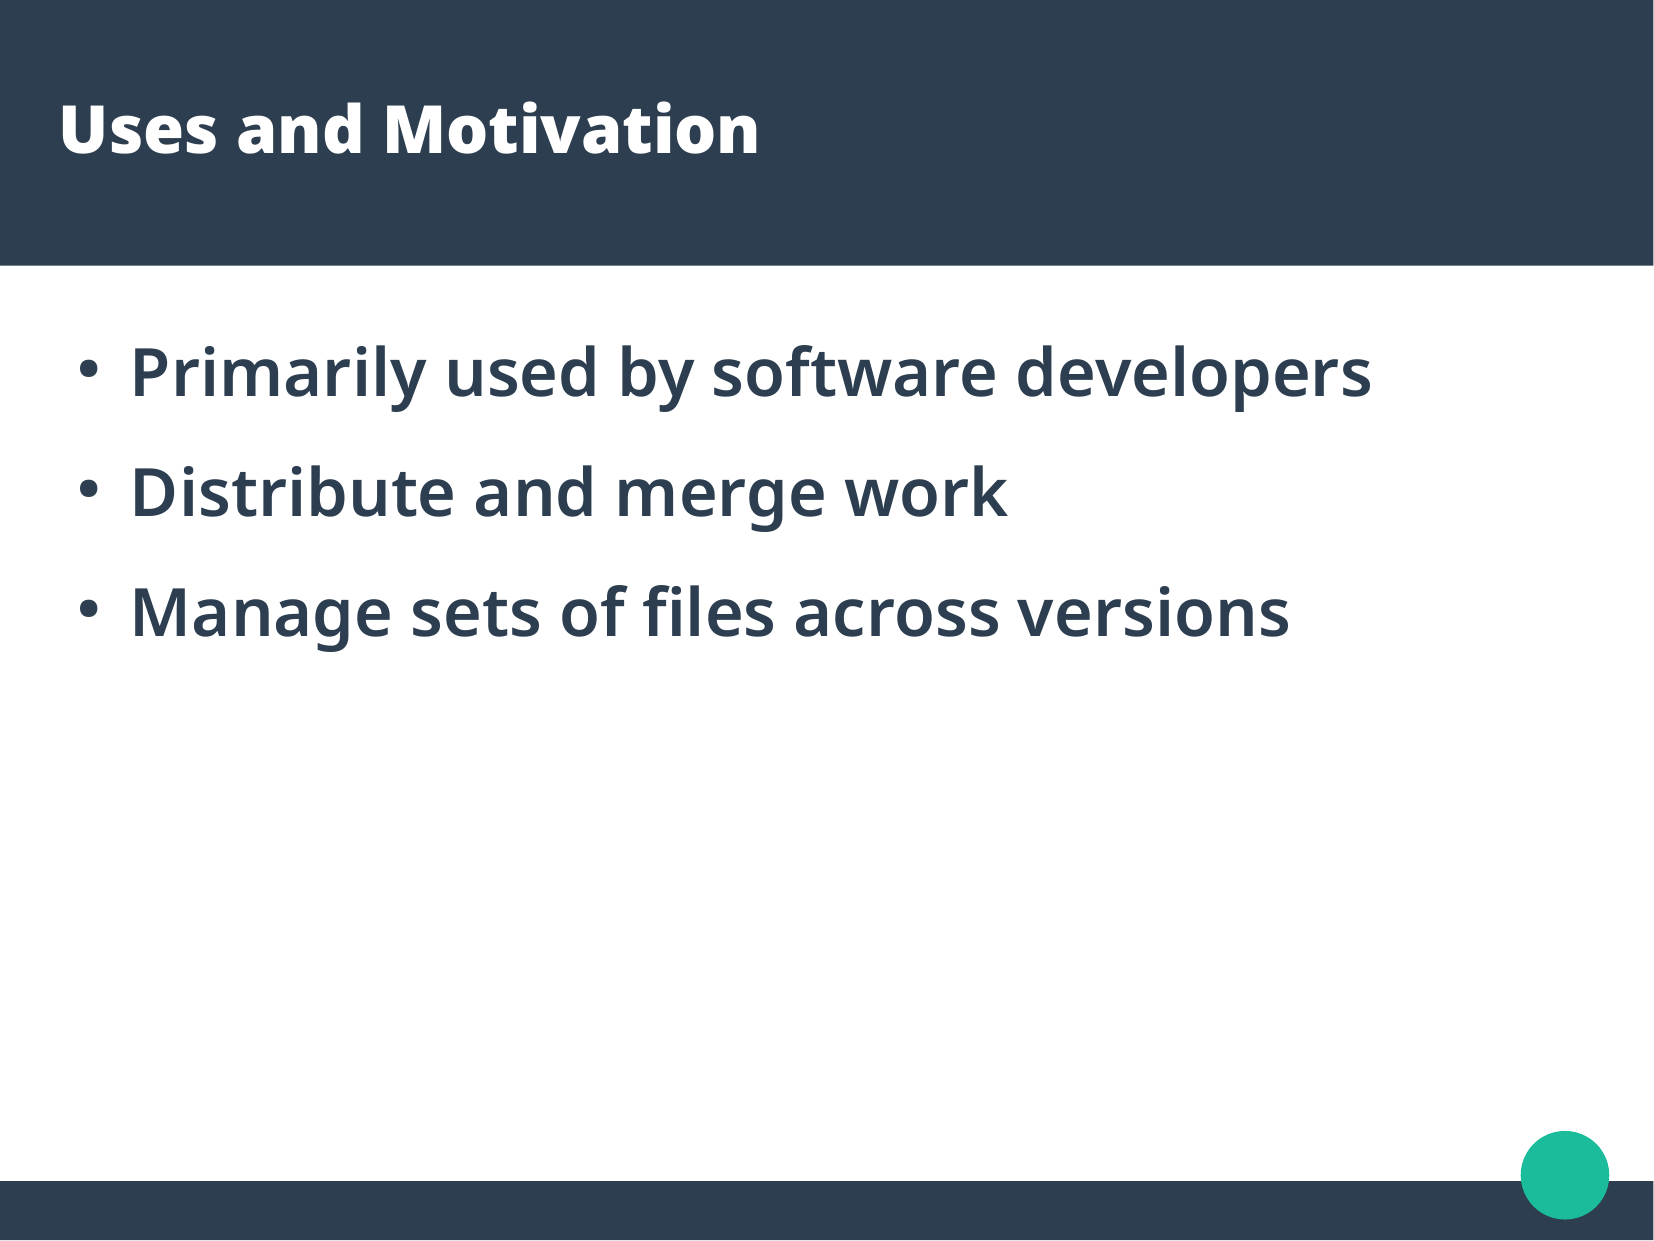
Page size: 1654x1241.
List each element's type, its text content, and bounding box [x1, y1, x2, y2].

title Uses and Motivation [59, 49, 1595, 207]
list Primarily used by software developers Distribute and merge work Manage sets of files across versions [59, 324, 1595, 1152]
